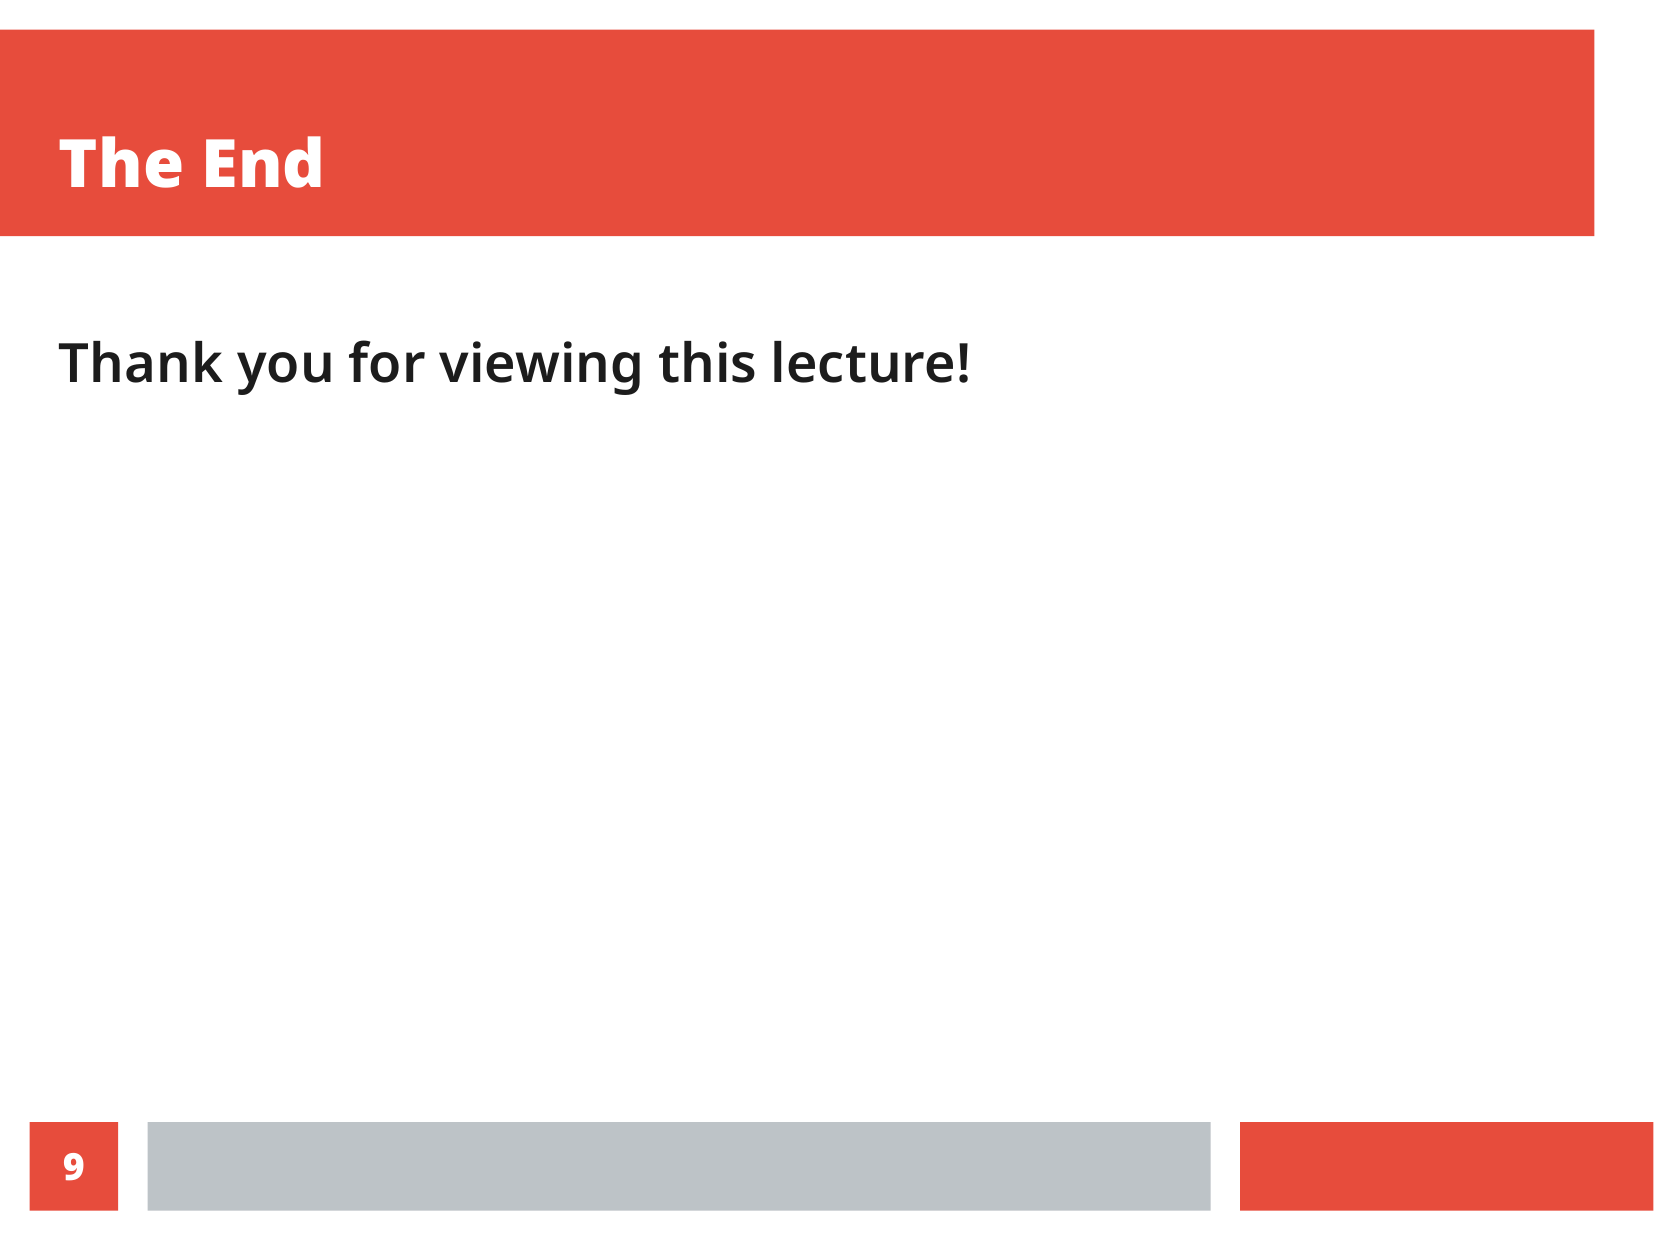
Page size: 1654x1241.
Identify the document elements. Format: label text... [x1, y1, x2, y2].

title The End [59, 59, 1595, 207]
list Thank you for viewing this lecture! [59, 324, 1565, 1093]
